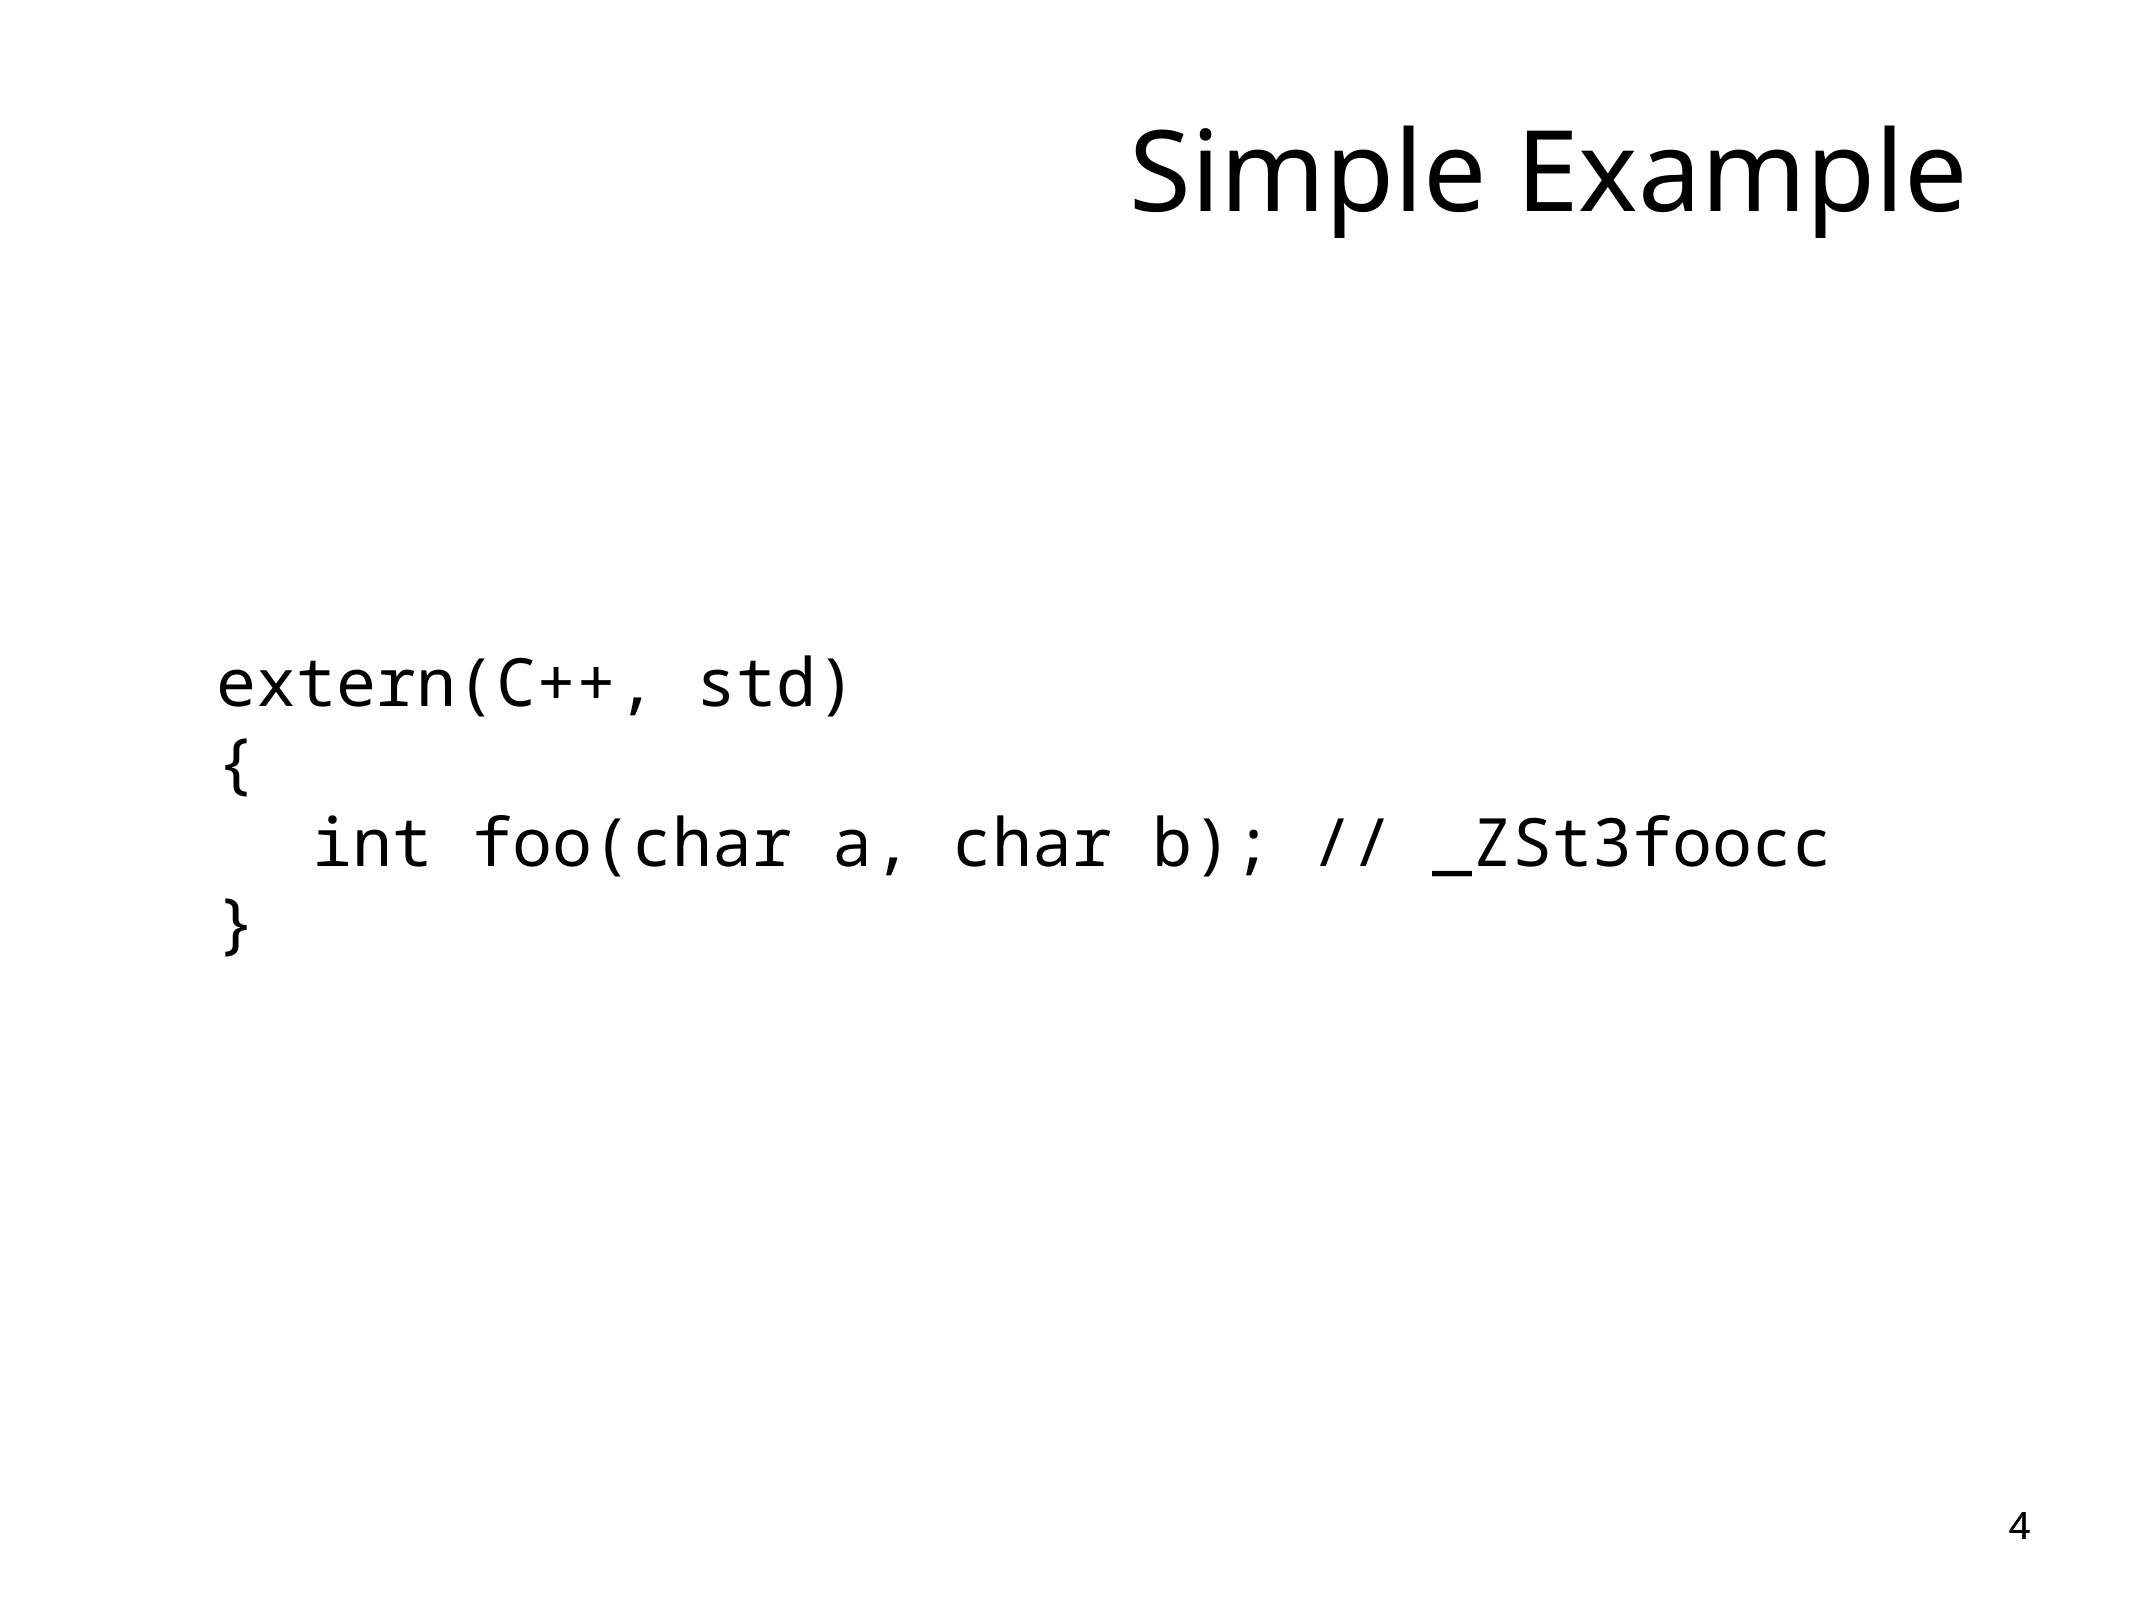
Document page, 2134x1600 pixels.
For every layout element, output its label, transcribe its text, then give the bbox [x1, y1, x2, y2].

title Simple Example [156, 72, 1978, 261]
title extern(C++, std) { int foo(char a, char b); // _ZSt3foocc } [208, 529, 1925, 1071]
text_box <number> [1985, 1493, 2055, 1557]
